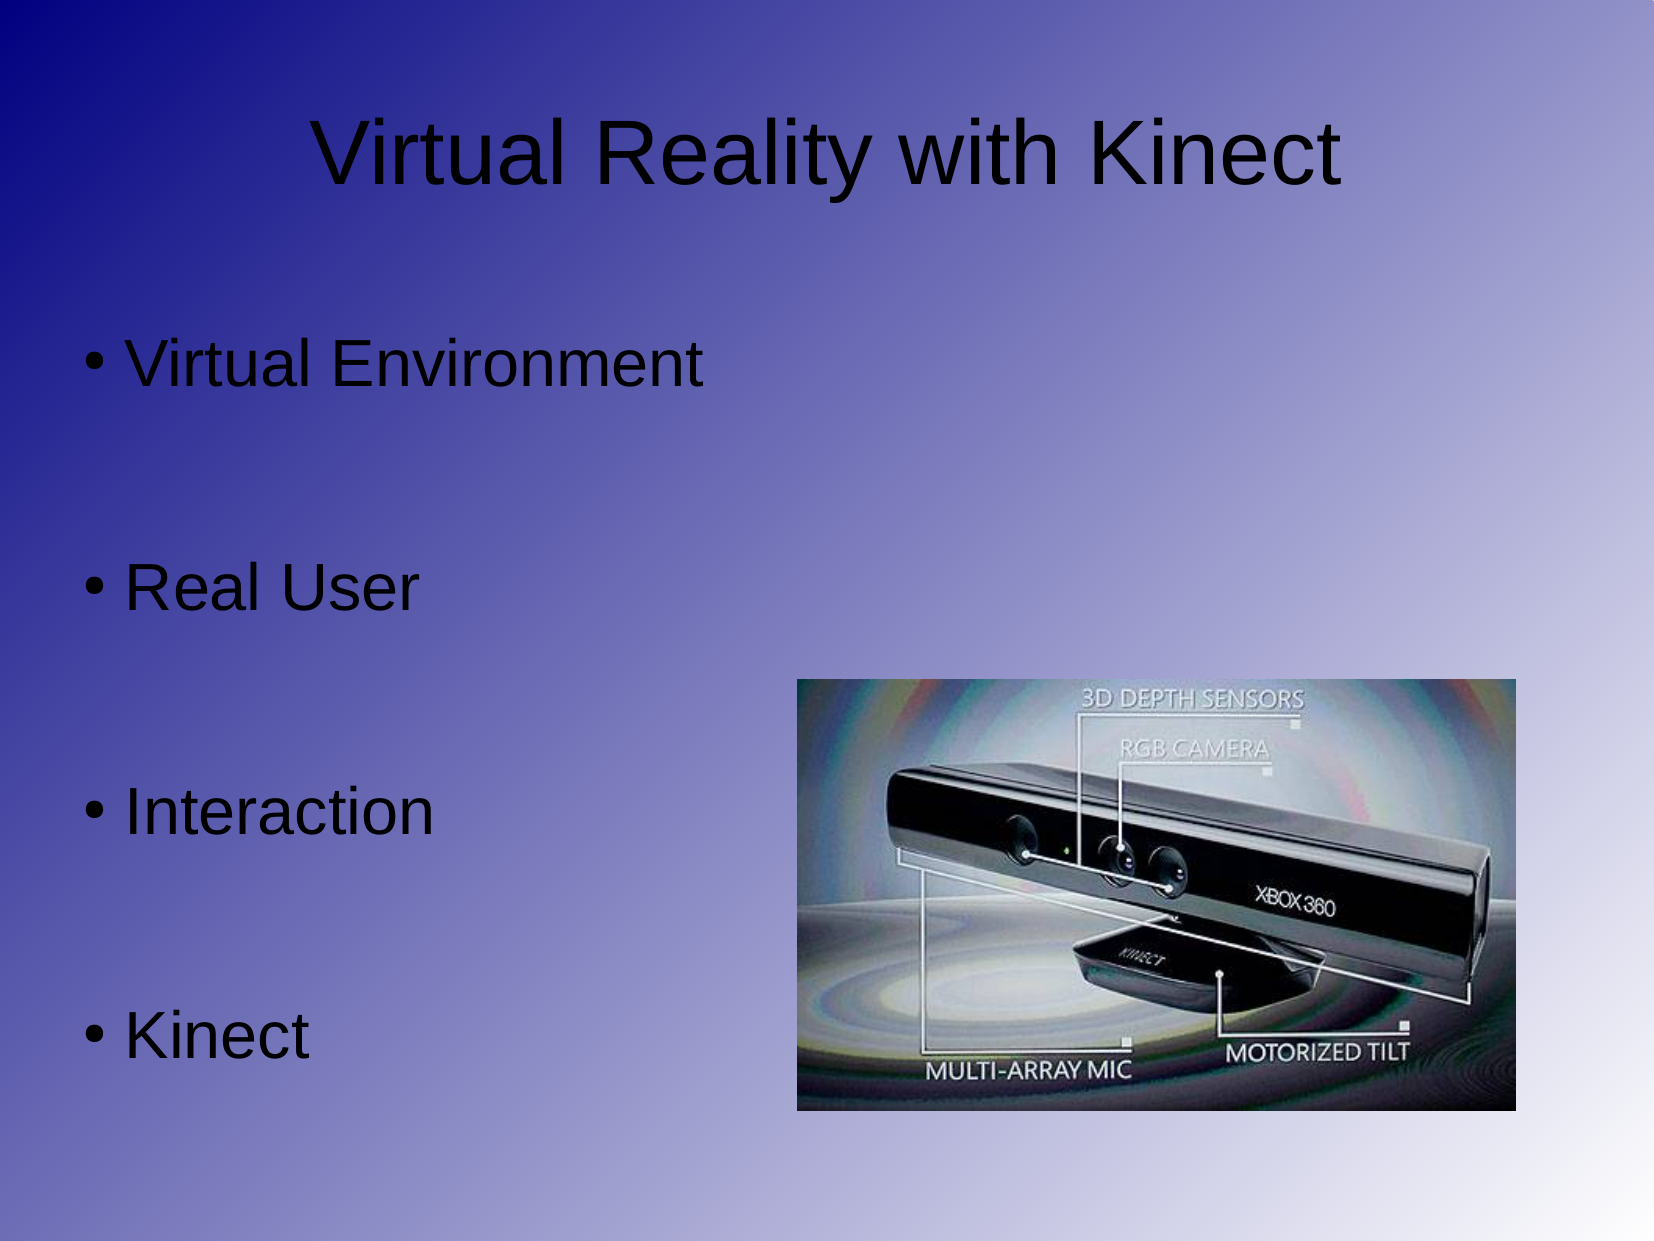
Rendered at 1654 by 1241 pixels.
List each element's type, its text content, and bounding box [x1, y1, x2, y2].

subtitle Virtual Environment Real User Interaction Kinect [82, 290, 1571, 1109]
picture [797, 679, 1516, 1111]
title Virtual Reality with Kinect [82, 49, 1571, 257]
